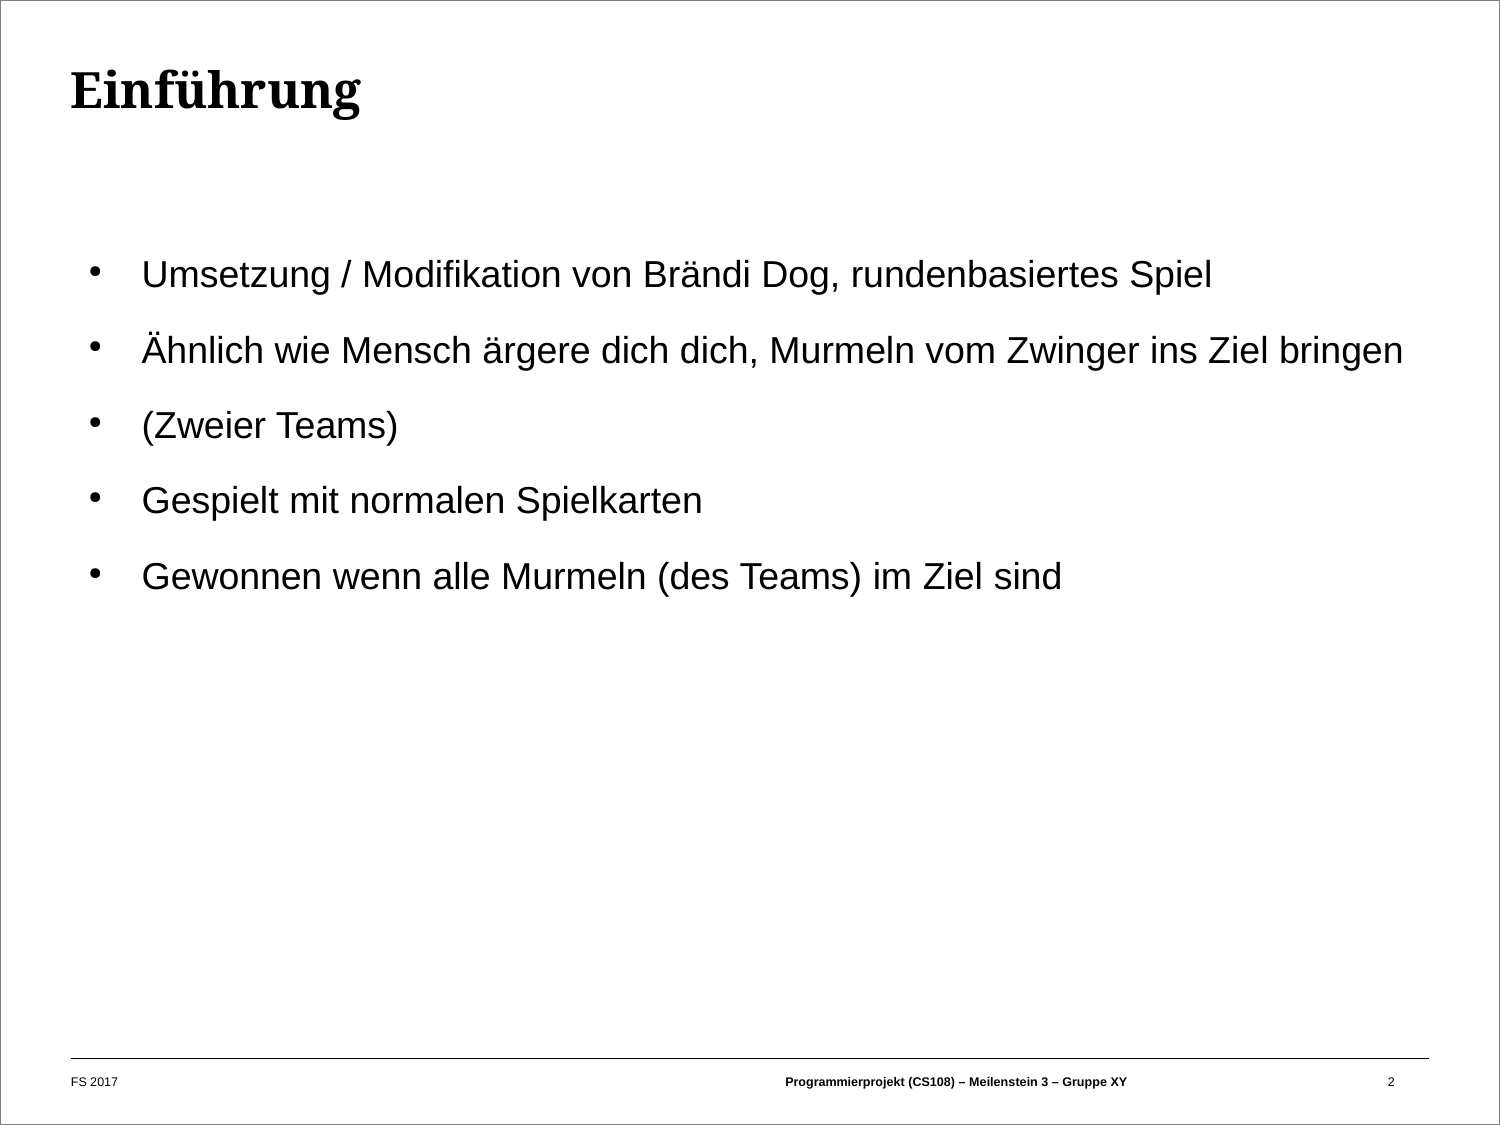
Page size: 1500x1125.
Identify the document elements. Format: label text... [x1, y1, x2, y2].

text_box Programmierprojekt (CS108) – Meilenstein 3 – Gruppe XY [785, 1070, 1377, 1100]
text_box <number> [1387, 1070, 1430, 1100]
text_box FS 2017 [70, 1070, 425, 1100]
list Umsetzung / Modifikation von Brändi Dog, rundenbasiertes Spiel Ähnlich wie Mensch ärgere dich dich, Murmeln vom Zwinger ins Ziel bringen (Zweier Teams) Gespielt mit normalen Spielkarten Gewonnen wenn alle Murmeln (des Teams) im Ziel sind [70, 249, 1430, 1024]
title Einführung [70, 66, 1430, 191]
